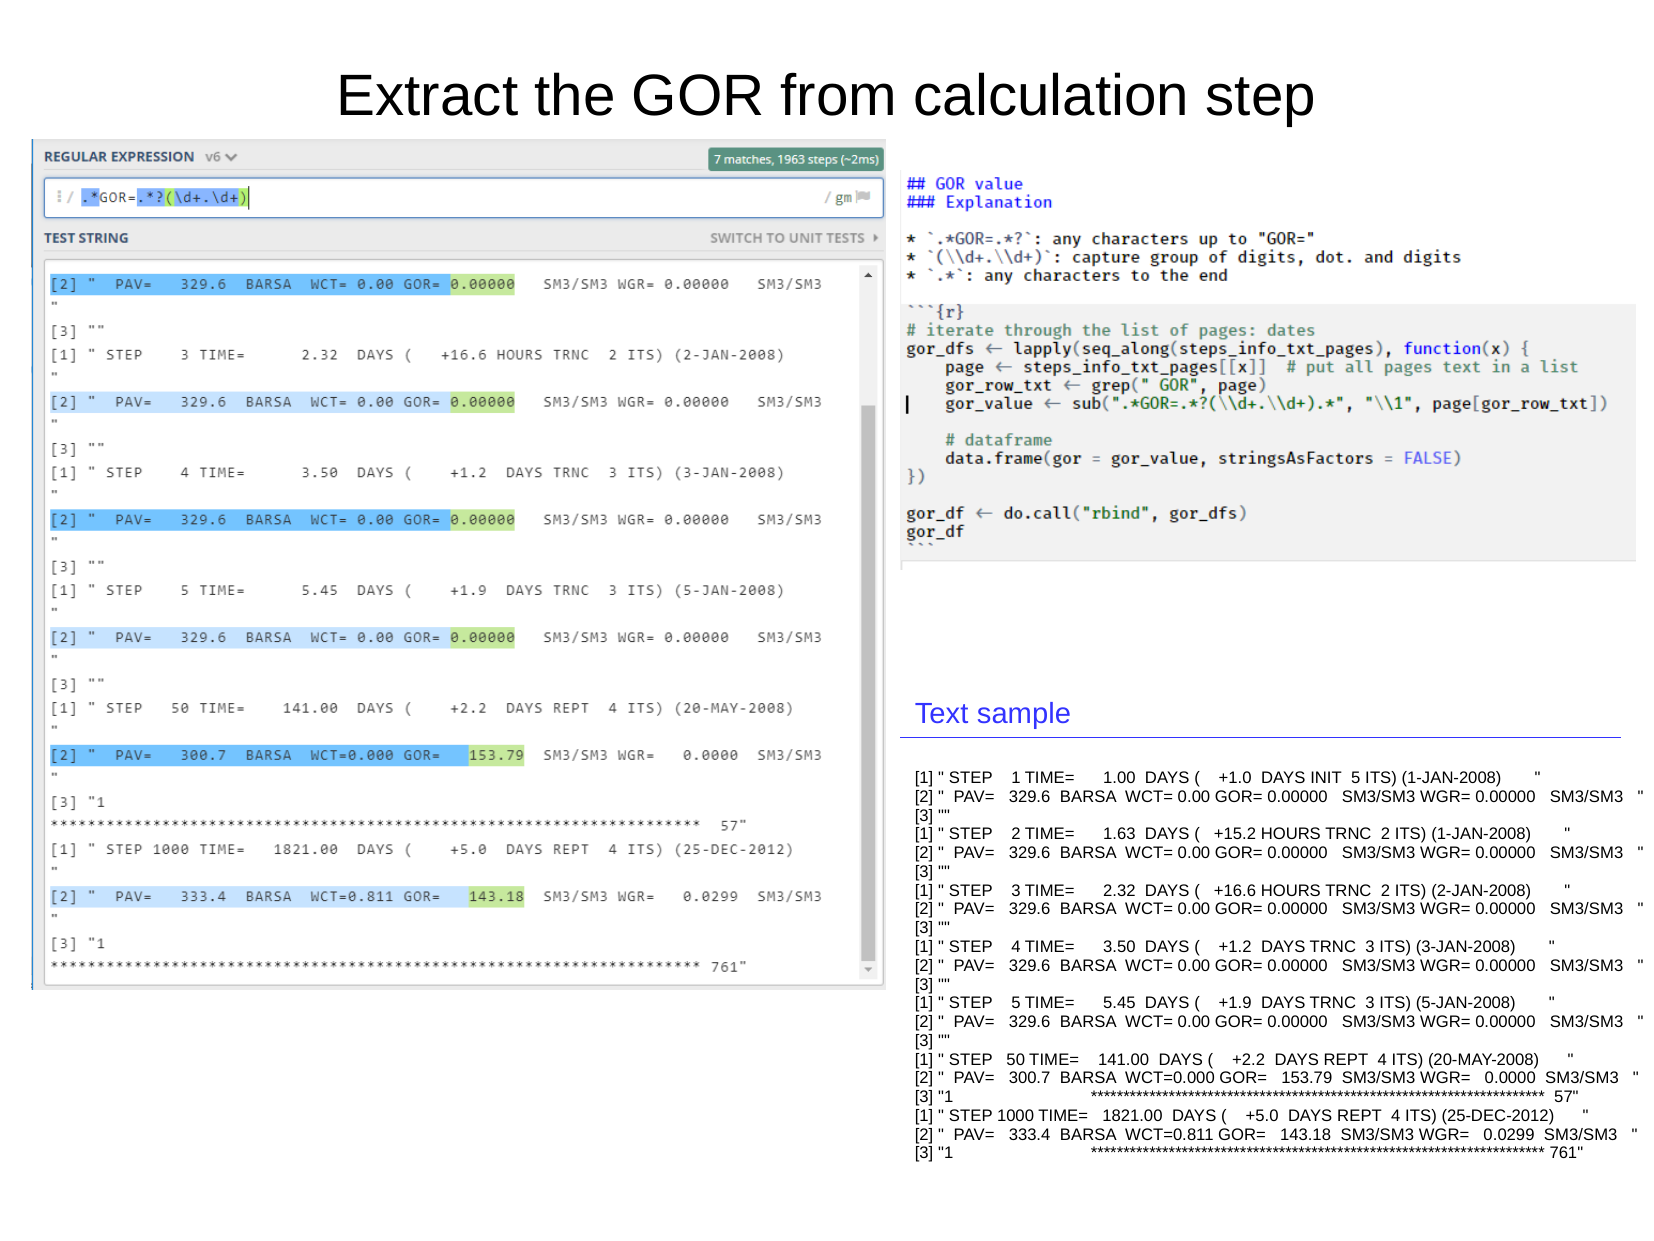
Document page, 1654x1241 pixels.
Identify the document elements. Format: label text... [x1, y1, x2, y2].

title Extract the GOR from calculation step [82, 30, 1572, 161]
text_box Text sample [900, 690, 1227, 737]
text_box Text sample [900, 738, 1227, 804]
picture [900, 170, 1636, 571]
picture [31, 139, 886, 991]
text_box [1] " STEP 1 TIME= 1.00 DAYS ( +1.0 DAYS INIT 5 ITS) (1-JAN-2008) " [2] " PAV= 329.6 BARSA WCT= 0.00 GOR= 0.00000 SM3/SM3 WGR= 0.00000 SM3/SM3 " [3] "" [1] " STEP 2 TIME= 1.63 DAYS ( +15.2 HOURS TRNC 2 ITS) (1-JAN-2008) " [2] " PAV= 329.6 BARSA WCT= 0.00 GOR= 0.00000 SM3/SM3 WGR= 0.00000 SM3/SM3 " [3] "" [1] " STEP 3 TIME= 2.32 DAYS ( +16.6 HOURS TRNC 2 ITS) (2-JAN-2008) " [2] " PAV= 329.6 BARSA WCT= 0.00 GOR= 0.00000 SM3/SM3 WGR= 0.00000 SM3/SM3 " [3] "" [1] " STEP 4 TIME= 3.50 DAYS ( +1.2 DAYS TRNC 3 ITS) (3-JAN-2008) " [2] " PAV= 329.6 BARSA WCT= 0.00 GOR= 0.00000 SM3/SM3 WGR= 0.00000 SM3/SM3 " [3] "" [1] " STEP 5 TIME= 5.45 DAYS ( +1.9 DAYS TRNC 3 ITS) (5-JAN-2008) " [2] " PAV= 329.6 BARSA WCT= 0.00 GOR= 0.00000 SM3/SM3 WGR= 0.00000 SM3/SM3 " [3] "" [1] " STEP 50 TIME= 141.00 DAYS ( +2.2 DAYS REPT 4 ITS) (20-MAY-2008) " [2] " PAV= 300.7 BARSA WCT=0.000 GOR= 153.79 SM3/SM3 WGR= 0.0000 SM3/SM3 " [3] "1 ********************************************************************** 57" [1] " STEP 1000 TIME= 1821.00 DAYS ( +5.0 DAYS REPT 4 ITS) (25-DEC-2012) " [2] " PAV= 333.4 BARSA WCT=0.811 GOR= 143.18 SM3/SM3 WGR= 0.0299 SM3/SM3 " [3] "1 ********************************************************************** 761" [900, 760, 1654, 1171]
